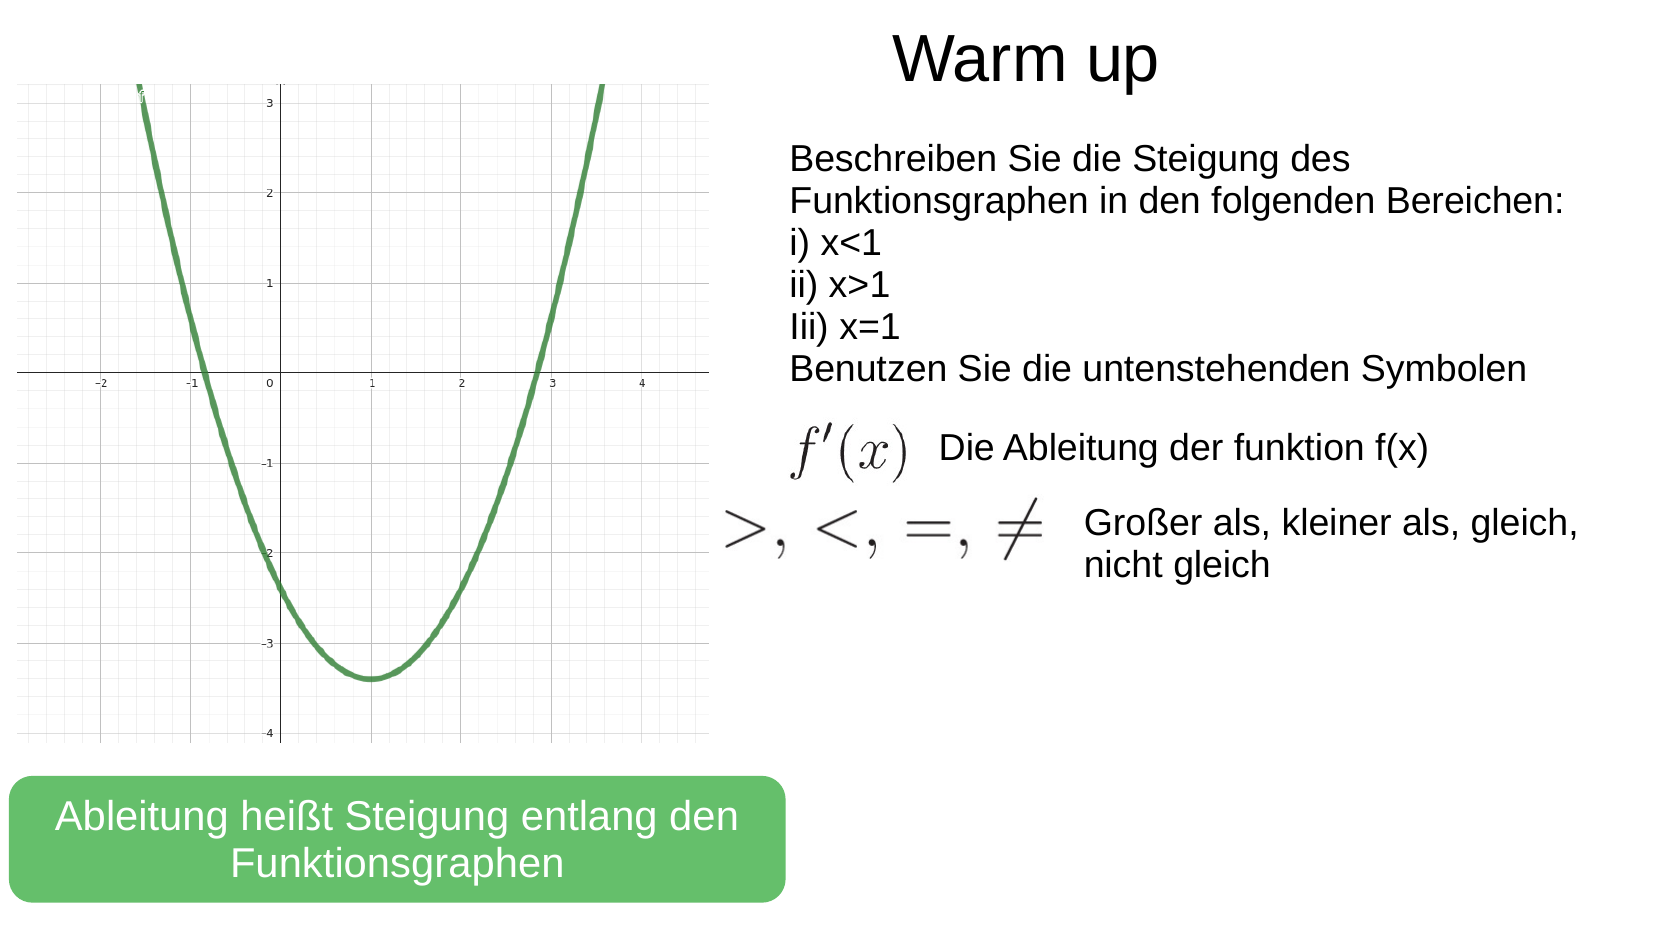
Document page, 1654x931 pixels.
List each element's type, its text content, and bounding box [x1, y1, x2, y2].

picture [714, 494, 1049, 562]
text_box Beschreiben Sie die Steigung des Funktionsgraphen in den folgenden Bereichen: i) x<1 ii) x>1 Iii) x=1 Benutzen Sie die untenstehenden Symbolen [774, 129, 1615, 397]
text_box Die Ableitung der funktion f(x) [924, 419, 1462, 486]
text_box Ableitung heißt Steigung entlang den Funktionsgraphen [8, 775, 786, 903]
picture [780, 417, 917, 486]
picture [17, 84, 709, 743]
text_box Großer als, kleiner als, gleich, nicht gleich [1069, 494, 1607, 594]
title Warm up [500, 20, 1571, 96]
